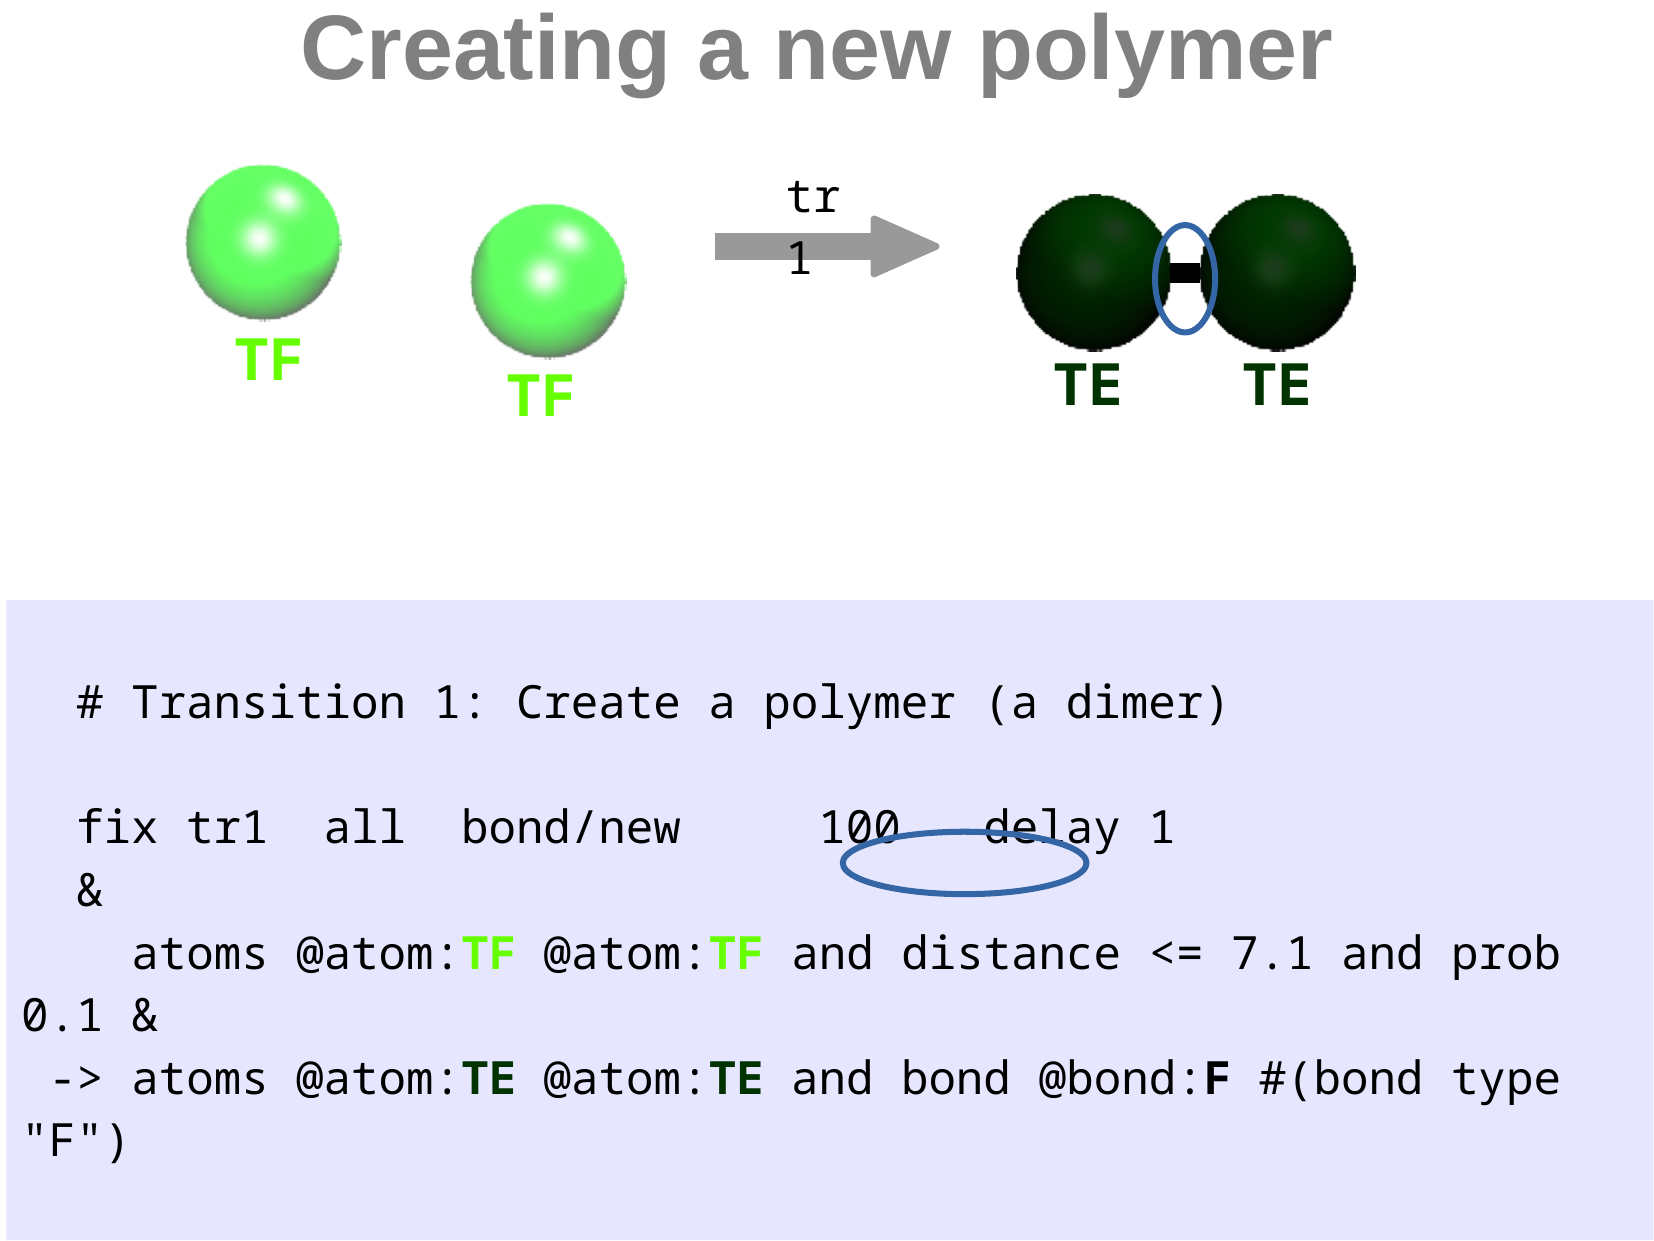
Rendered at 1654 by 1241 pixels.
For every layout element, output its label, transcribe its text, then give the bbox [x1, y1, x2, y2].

text_box TE [983, 335, 1194, 409]
text_box # Transition 1: Create a polymer (a dimer) fix tr1 all bond/new 100 delay 1 & atoms @atom:TF @atom:TF and distance <= 7.1 and prob 0.1 & -> atoms @atom:TE @atom:TE and bond @bond:F #(bond type "F") [6, 600, 1654, 1241]
picture [1016, 194, 1173, 352]
text_box Creating a new polymer [0, 0, 1635, 140]
text_box tr1 [770, 155, 870, 217]
text_box TE [1194, 335, 1383, 409]
picture [1199, 194, 1356, 352]
picture [1199, 237, 1212, 320]
picture [470, 203, 627, 361]
text_box TF [165, 311, 376, 385]
picture [185, 164, 342, 311]
text_box TF [436, 346, 647, 420]
picture [1159, 235, 1173, 322]
